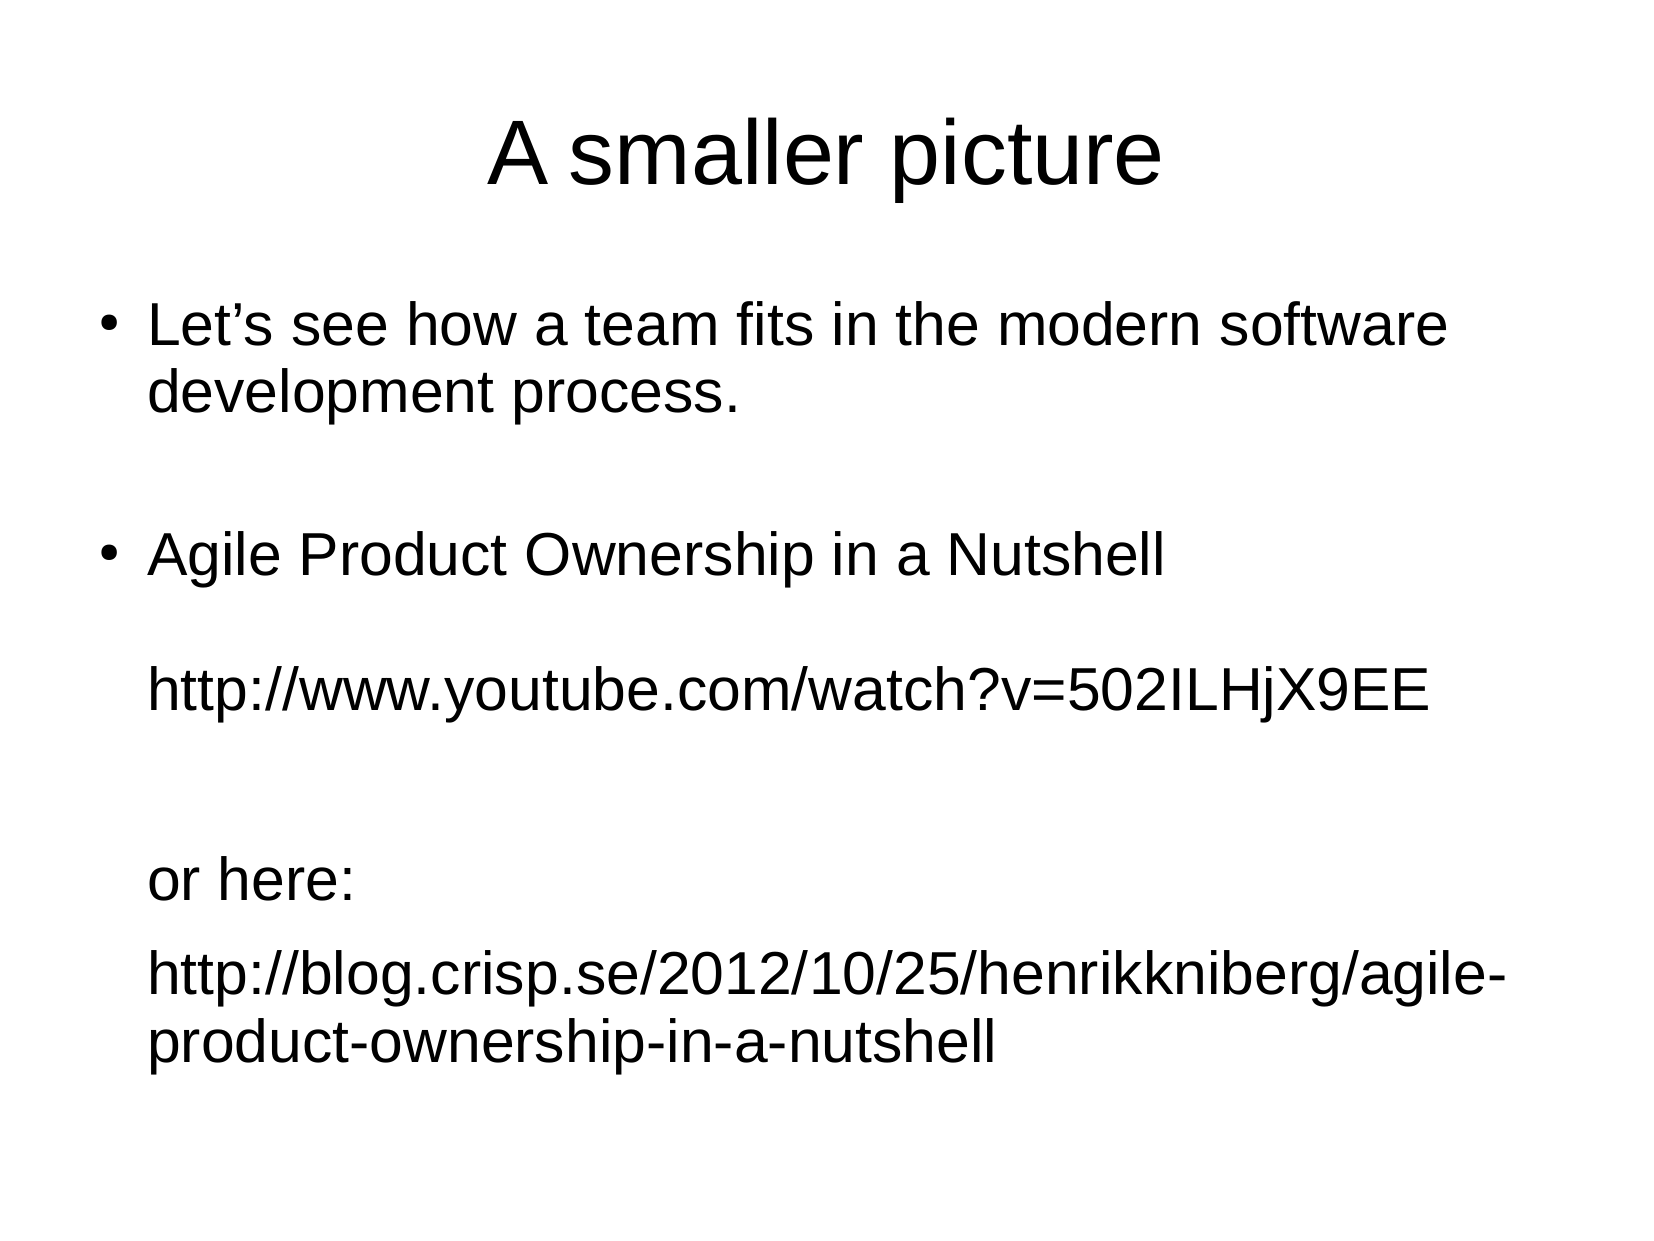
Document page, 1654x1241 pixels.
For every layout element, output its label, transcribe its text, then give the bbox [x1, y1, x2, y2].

list Let’s see how a team fits in the modern software development process. Agile Product Ownership in a Nutshell http://www.youtube.com/watch?v=502ILHjX9EE or here: http://blog.crisp.se/2012/10/25/henrikkniberg/agile-product-ownership-in-a-nutshell [82, 290, 1571, 1081]
title A smaller picture [82, 49, 1571, 257]
